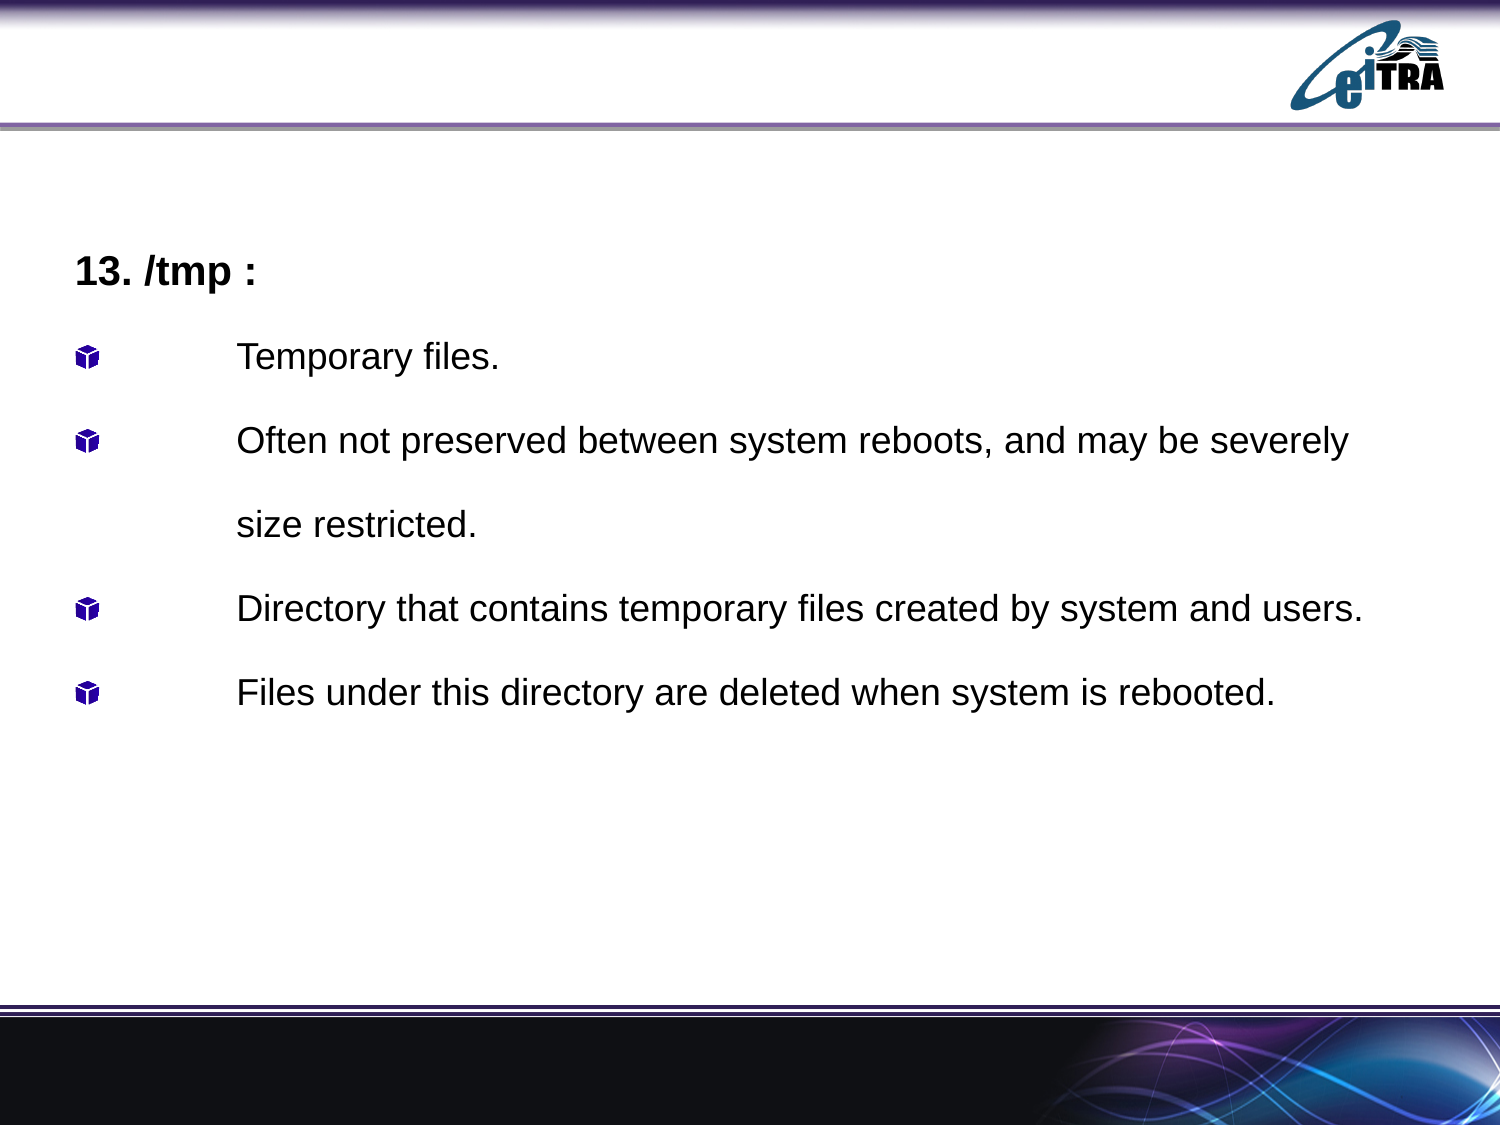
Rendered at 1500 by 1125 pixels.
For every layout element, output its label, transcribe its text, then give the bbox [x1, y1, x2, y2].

text_box 13. /tmp : Temporary files. Often not preserved between system reboots, and may be severely size restricted. Directory that contains temporary files created by system and users. Files under this directory are deleted when system is rebooted. [60, 239, 1426, 758]
picture [0, 1005, 1500, 1125]
picture [0, 0, 1500, 146]
